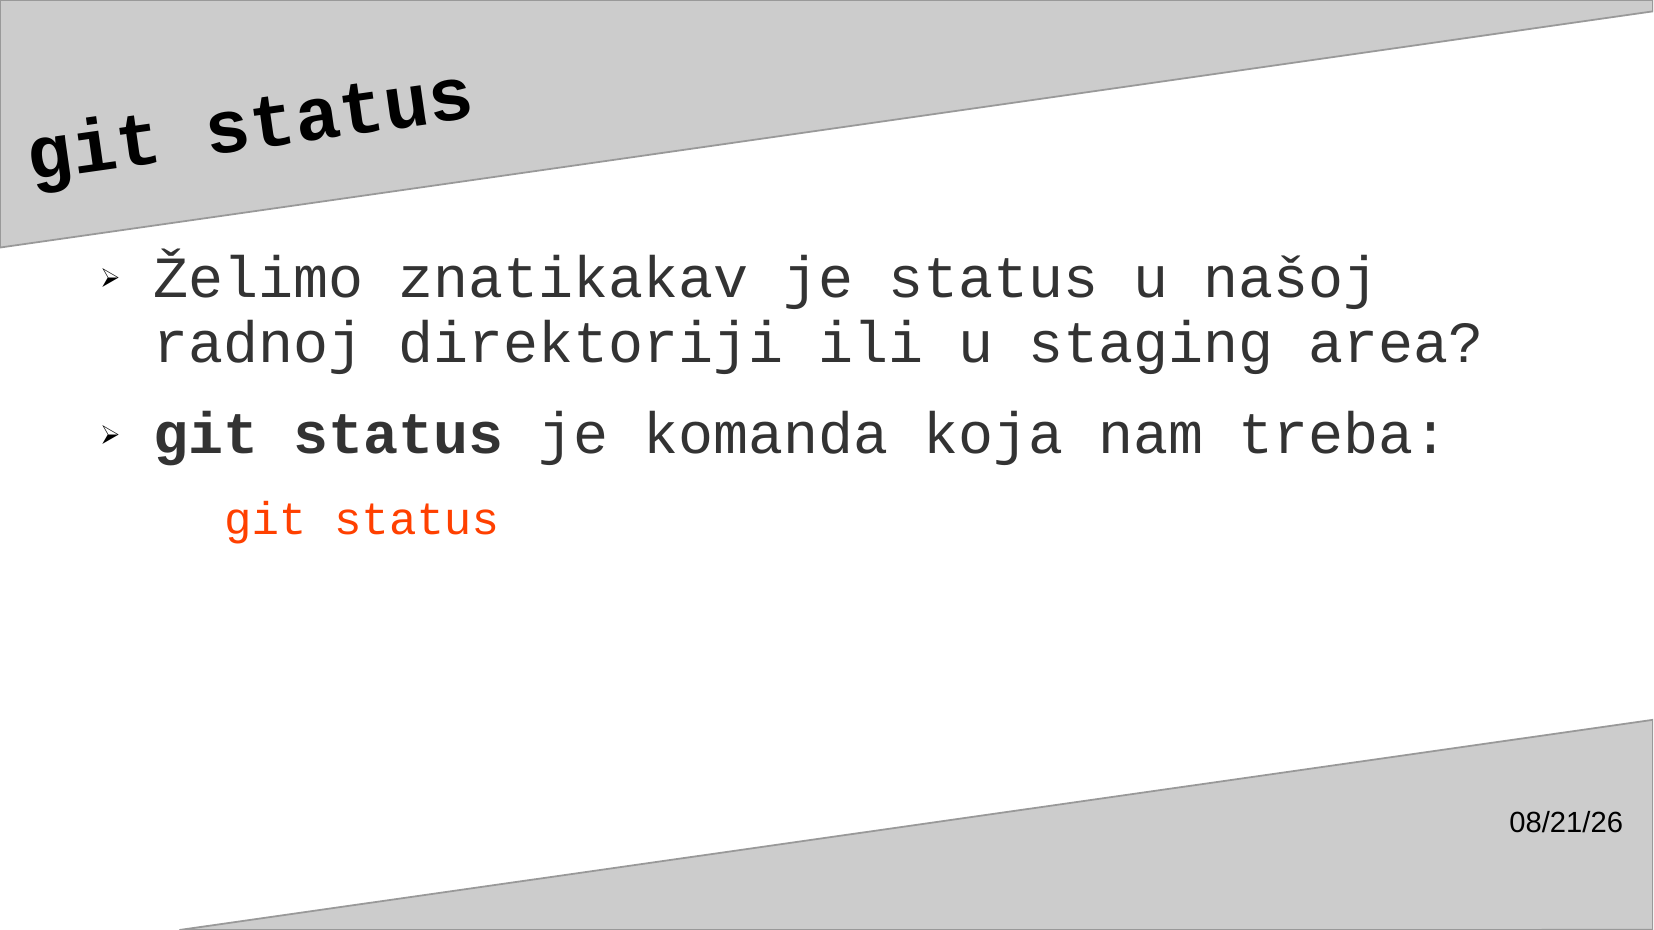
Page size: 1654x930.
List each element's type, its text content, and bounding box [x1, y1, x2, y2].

list Želimo znatikakav je status u našoj radnoj direktoriji ili u staging area? git status je komanda koja nam treba: git status [82, 248, 1538, 788]
title git status [16, 0, 1501, 239]
